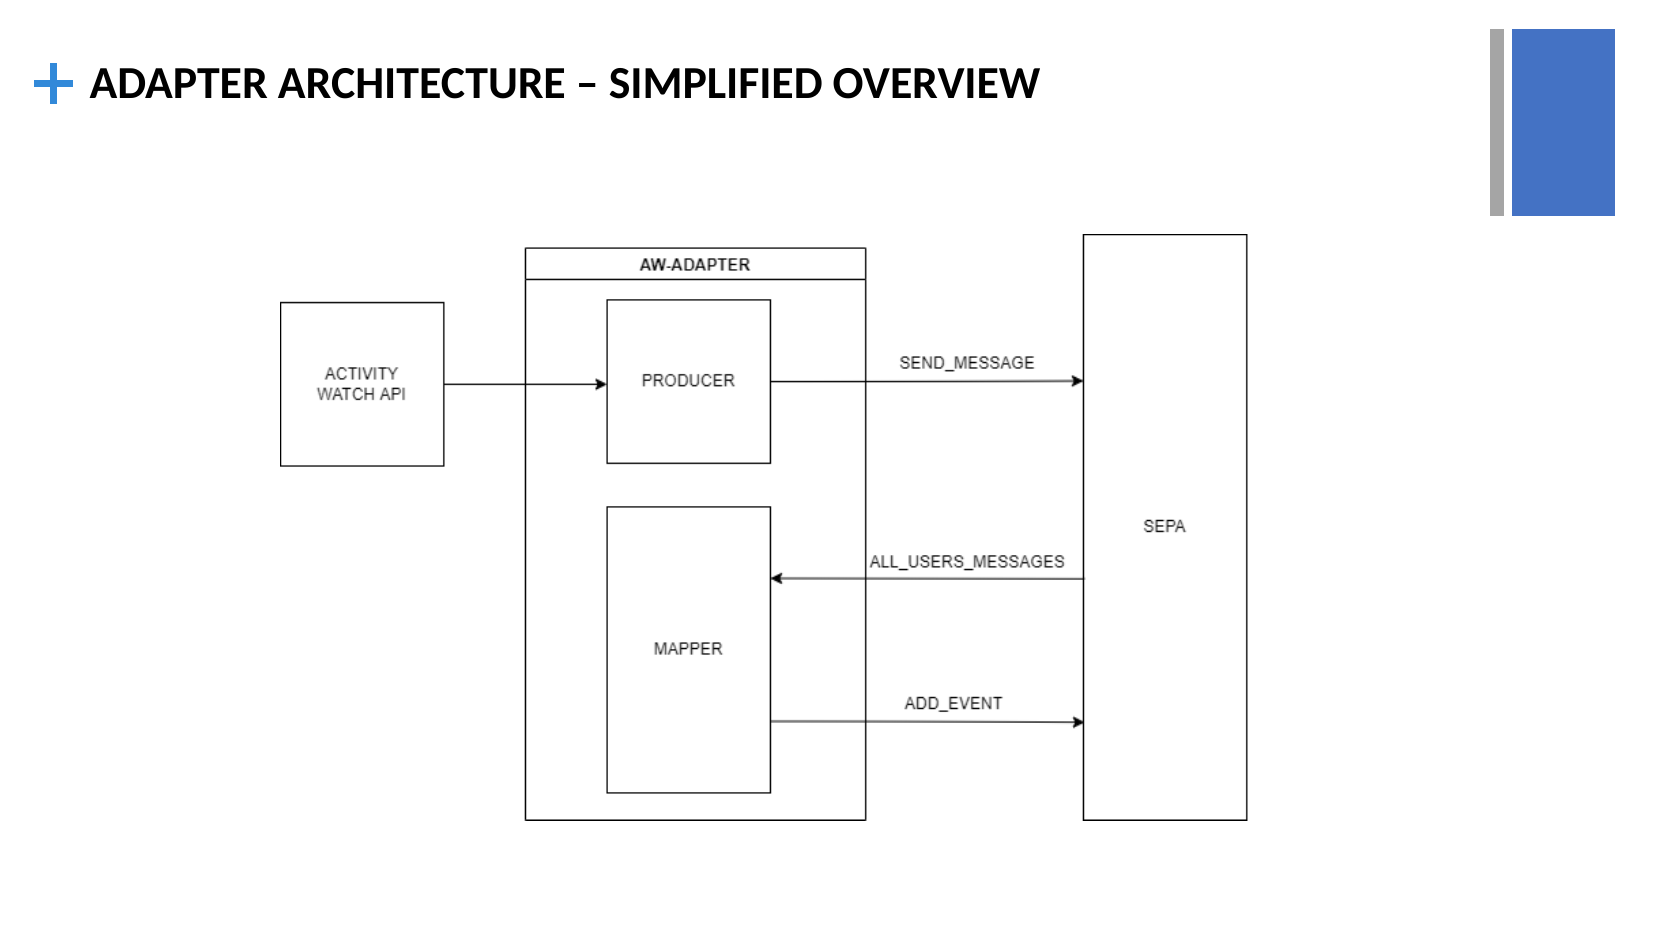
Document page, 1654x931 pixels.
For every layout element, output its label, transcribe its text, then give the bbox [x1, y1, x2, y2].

text_box [34, 63, 73, 104]
text_box ADAPTER ARCHITECTURE – SIMPLIFIED OVERVIEW [74, 56, 1255, 163]
picture [280, 234, 1249, 821]
text_box [1490, 29, 1504, 216]
text_box [1512, 29, 1615, 216]
